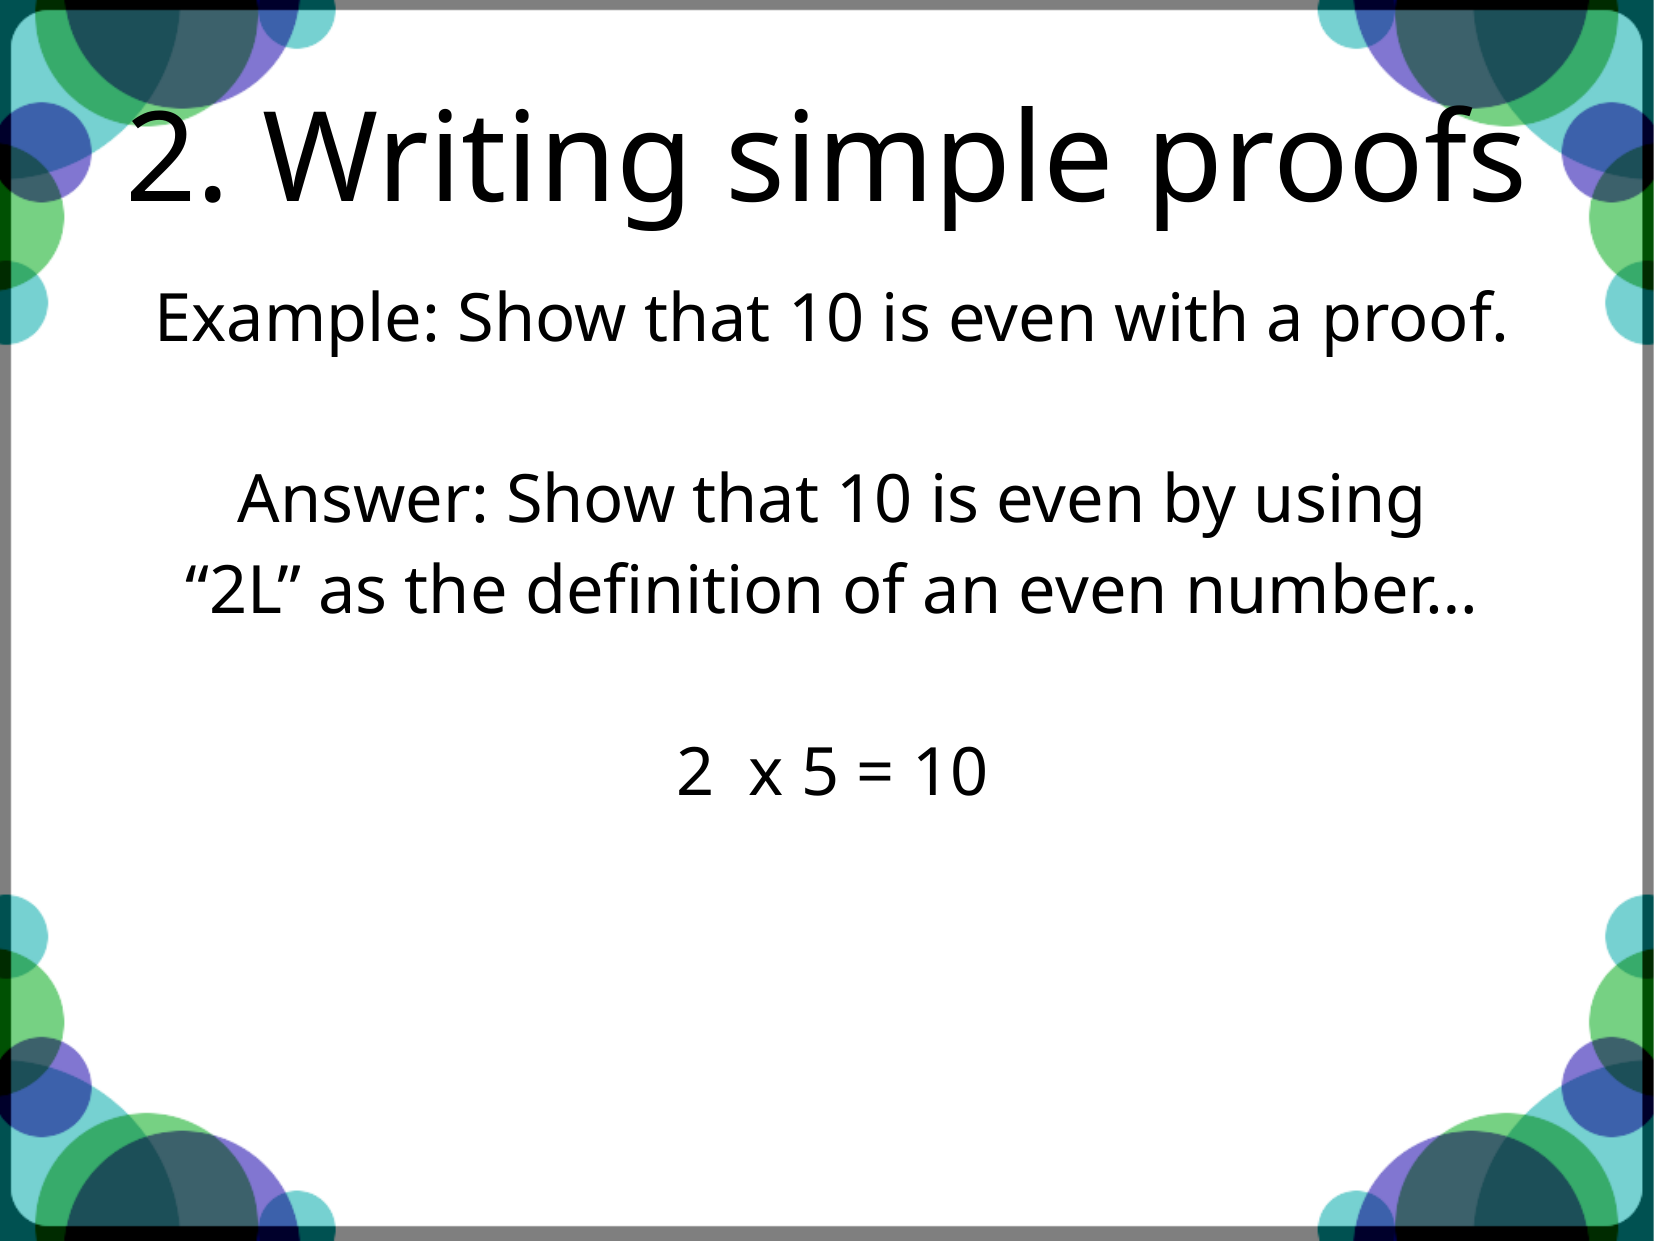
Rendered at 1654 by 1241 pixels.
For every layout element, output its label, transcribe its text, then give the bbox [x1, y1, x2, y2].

picture [0, 0, 1654, 1241]
title 2. Writing simple proofs [82, 49, 1571, 257]
text_box Example: Show that 10 is even with a proof. Answer: Show that 10 is even by using “2L” as the definition of an even number… 2 x 5 = 10 [135, 270, 1531, 943]
